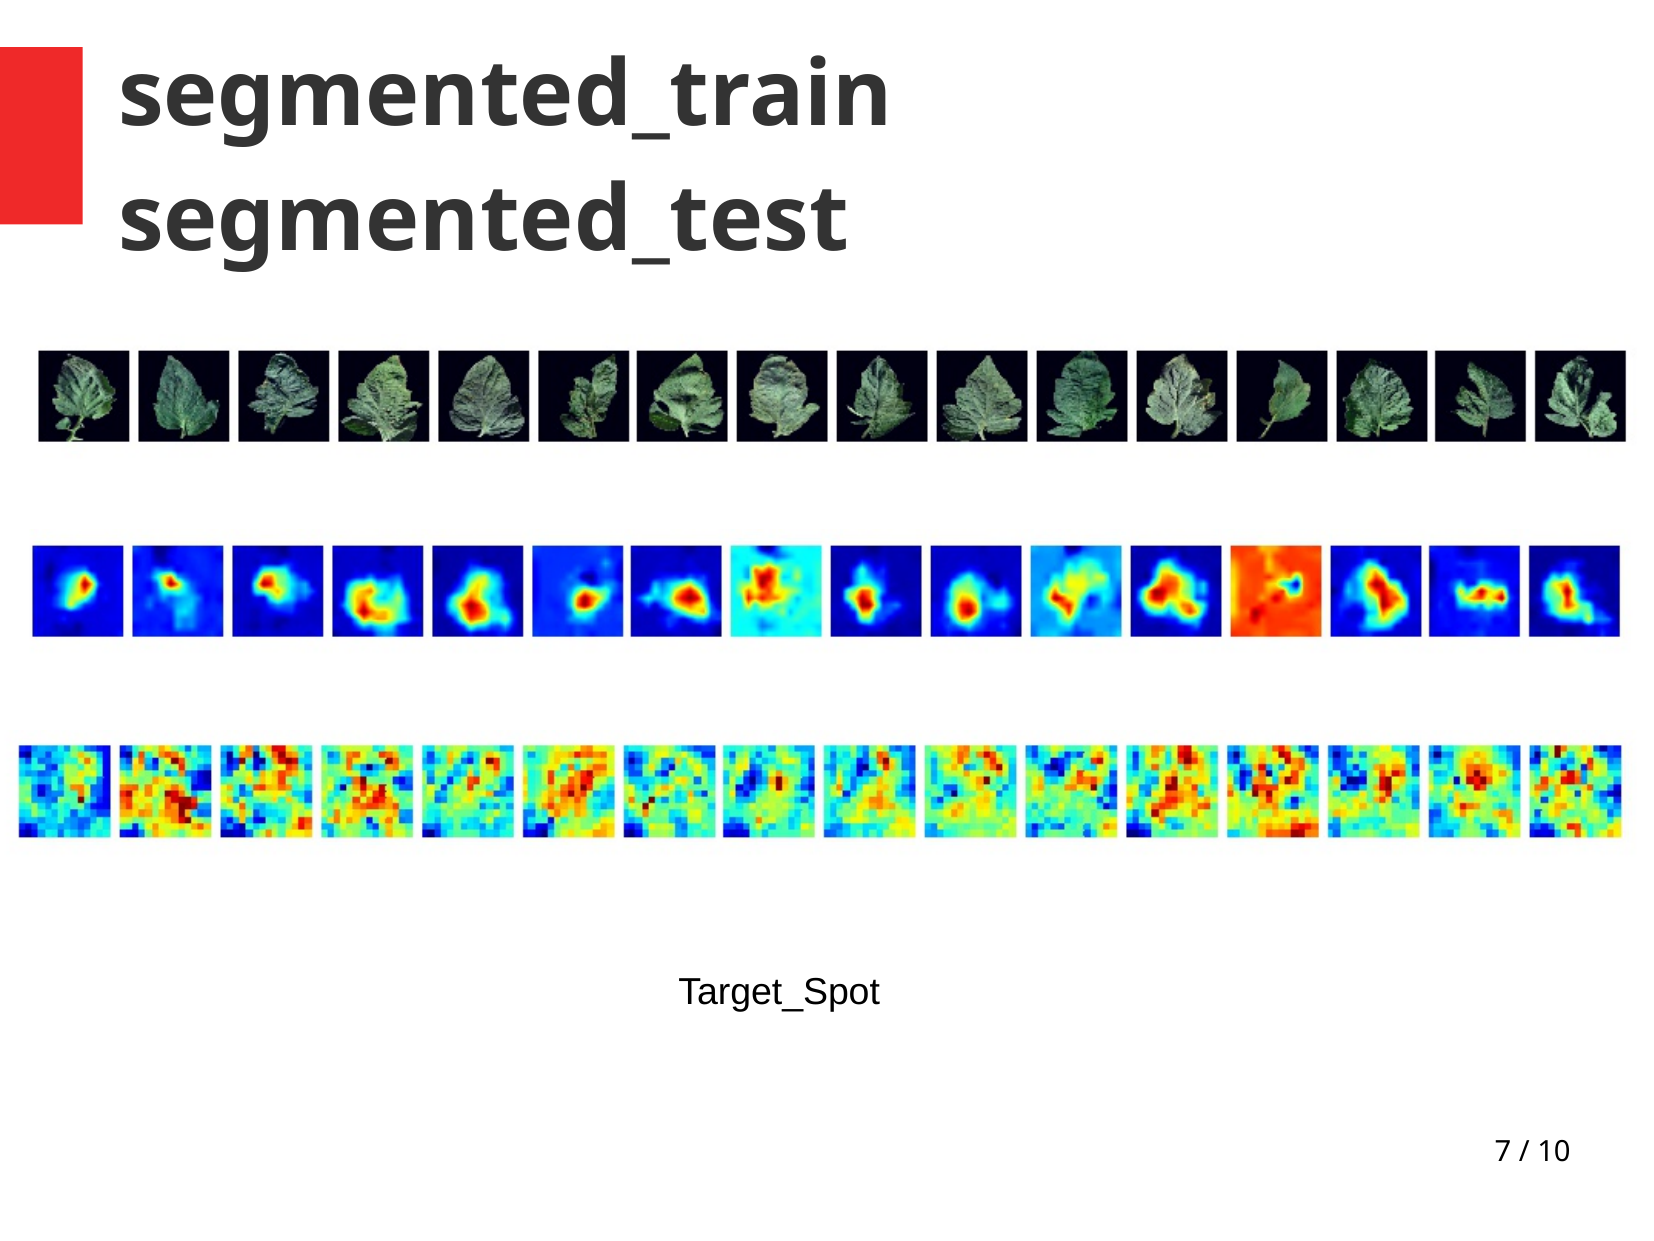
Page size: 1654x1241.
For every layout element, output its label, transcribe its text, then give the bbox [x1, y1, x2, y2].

picture [0, 730, 1637, 875]
picture [0, 529, 1637, 674]
picture [0, 334, 1643, 479]
text_box Target_Spot [663, 963, 1006, 1021]
title segmented_train segmented_test [118, 45, 1571, 260]
